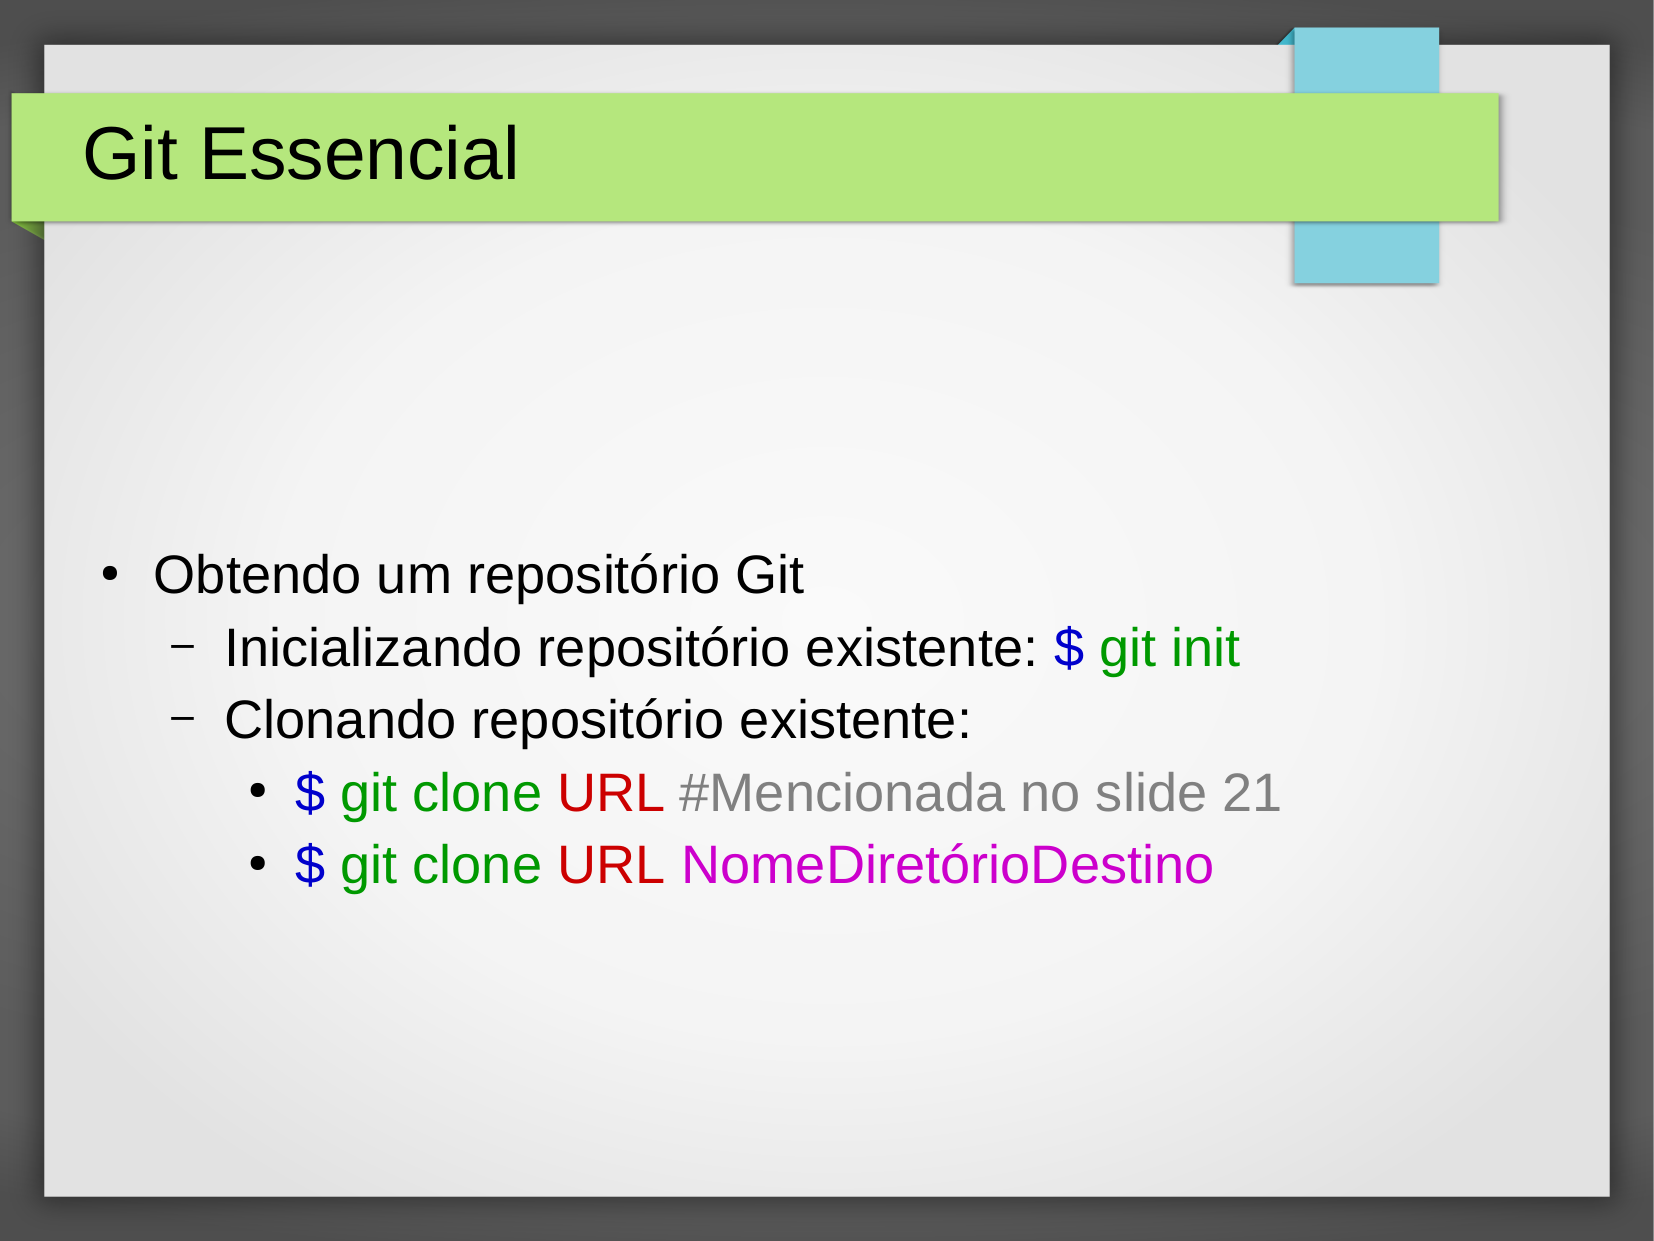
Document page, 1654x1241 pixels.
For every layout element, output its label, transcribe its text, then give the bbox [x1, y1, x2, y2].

title Git Essencial [82, 94, 1264, 213]
list Obtendo um repositório Git Inicializando repositório existente: $ git init Clonando repositório existente: $ git clone URL #Mencionada no slide 21 $ git clone URL NomeDiretórioDestino [82, 360, 1571, 1080]
picture [0, 0, 1654, 1241]
